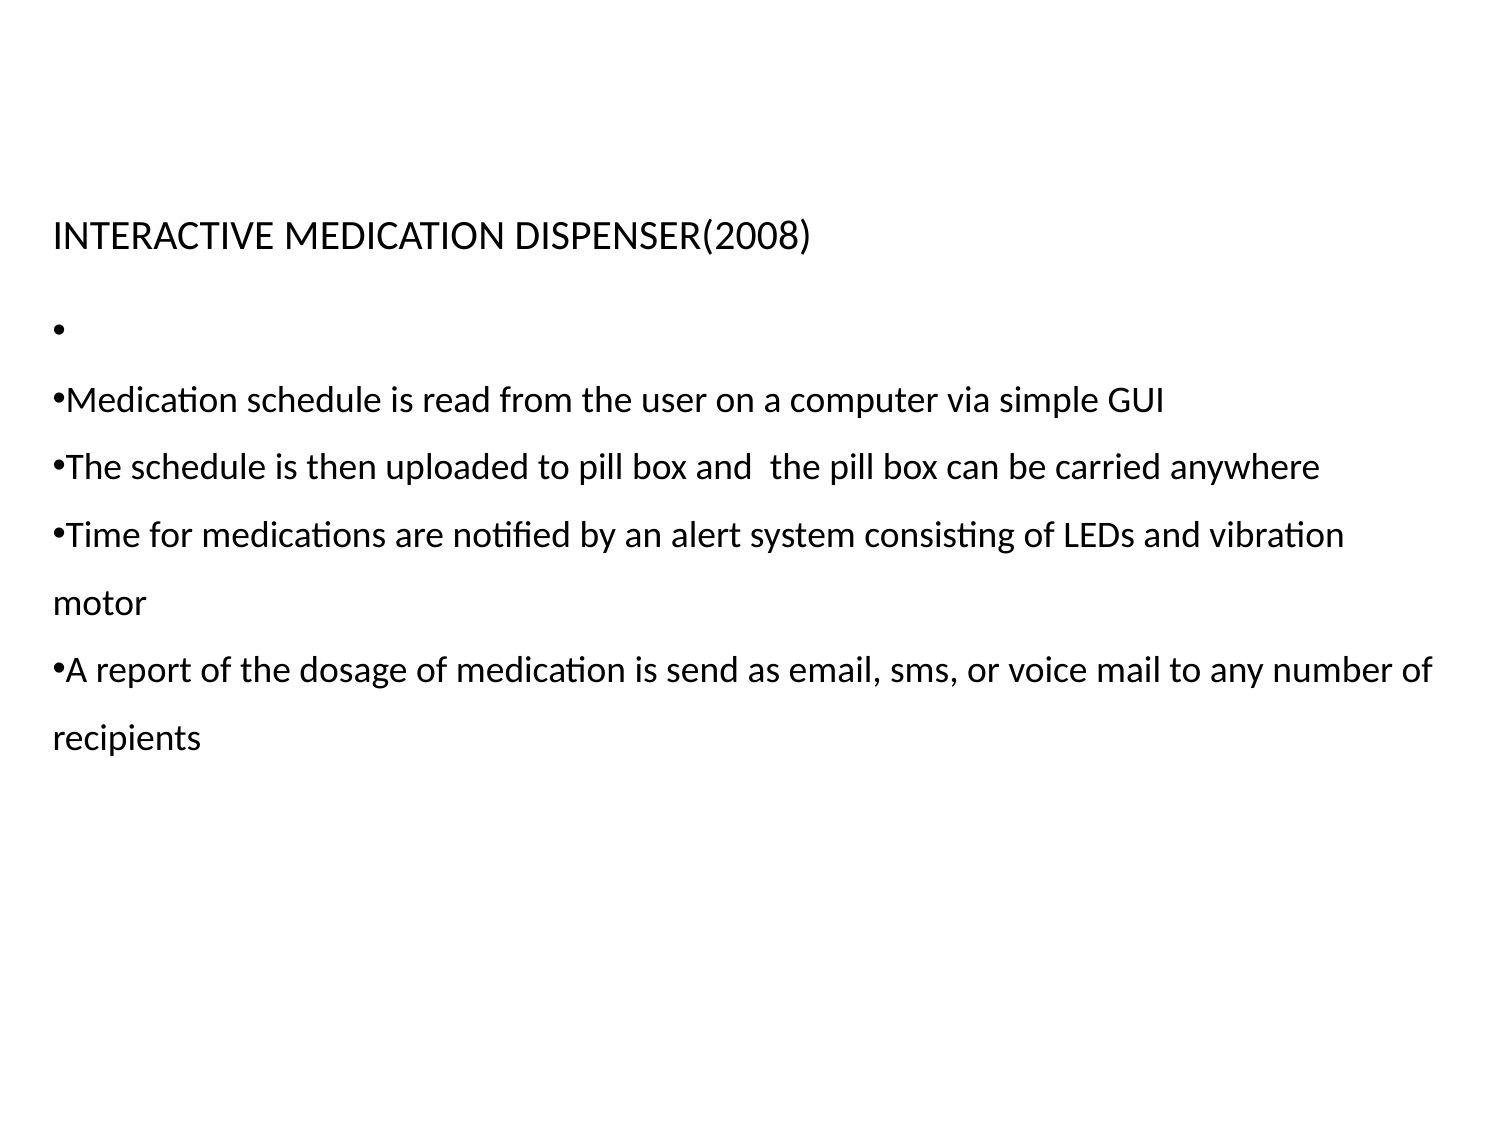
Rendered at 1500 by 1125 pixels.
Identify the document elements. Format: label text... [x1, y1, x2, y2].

text_box INTERACTIVE MEDICATION DISPENSER(2008) Medication schedule is read from the user on a computer via simple GUI The schedule is then uploaded to pill box and the pill box can be carried anywhere Time for medications are notified by an alert system consisting of LEDs and vibration motor A report of the dosage of medication is send as email, sms, or voice mail to any number of recipients [38, 200, 1450, 765]
